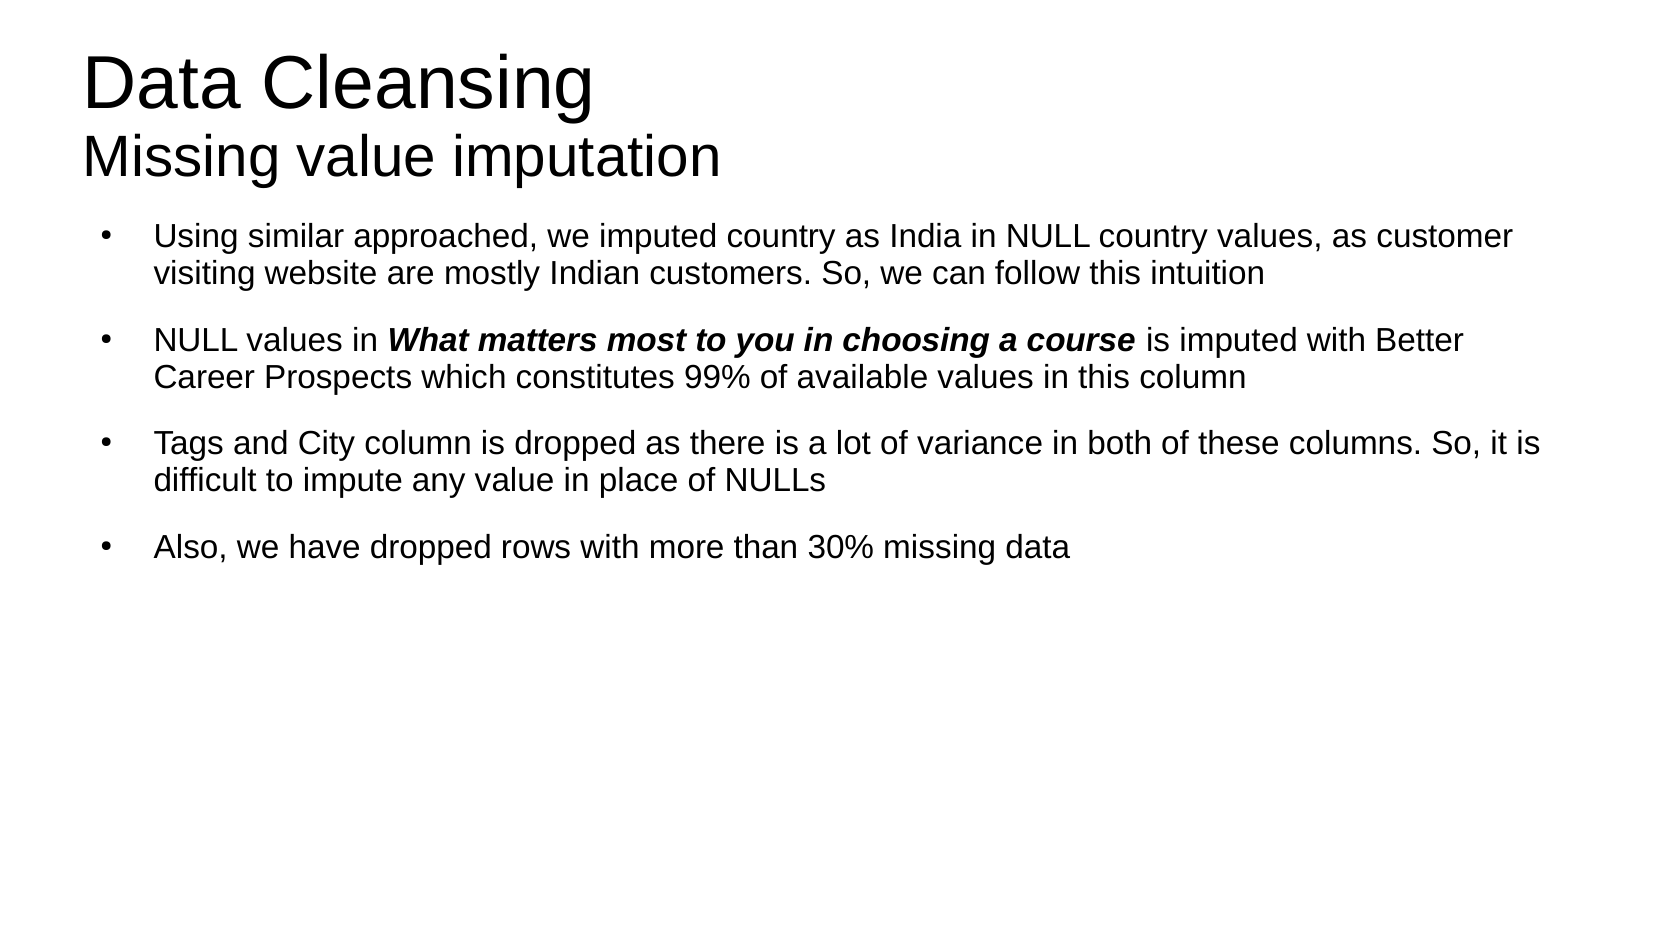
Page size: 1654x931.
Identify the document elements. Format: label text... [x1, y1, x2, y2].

title Data Cleansing Missing value imputation [82, 37, 1571, 193]
list Using similar approached, we imputed country as India in NULL country values, as customer visiting website are mostly Indian customers. So, we can follow this intuition NULL values in What matters most to you in choosing a course is imputed with Better Career Prospects which constitutes 99% of available values in this column Tags and City column is dropped as there is a lot of variance in both of these columns. So, it is difficult to impute any value in place of NULLs Also, we have dropped rows with more than 30% missing data [82, 217, 1571, 758]
